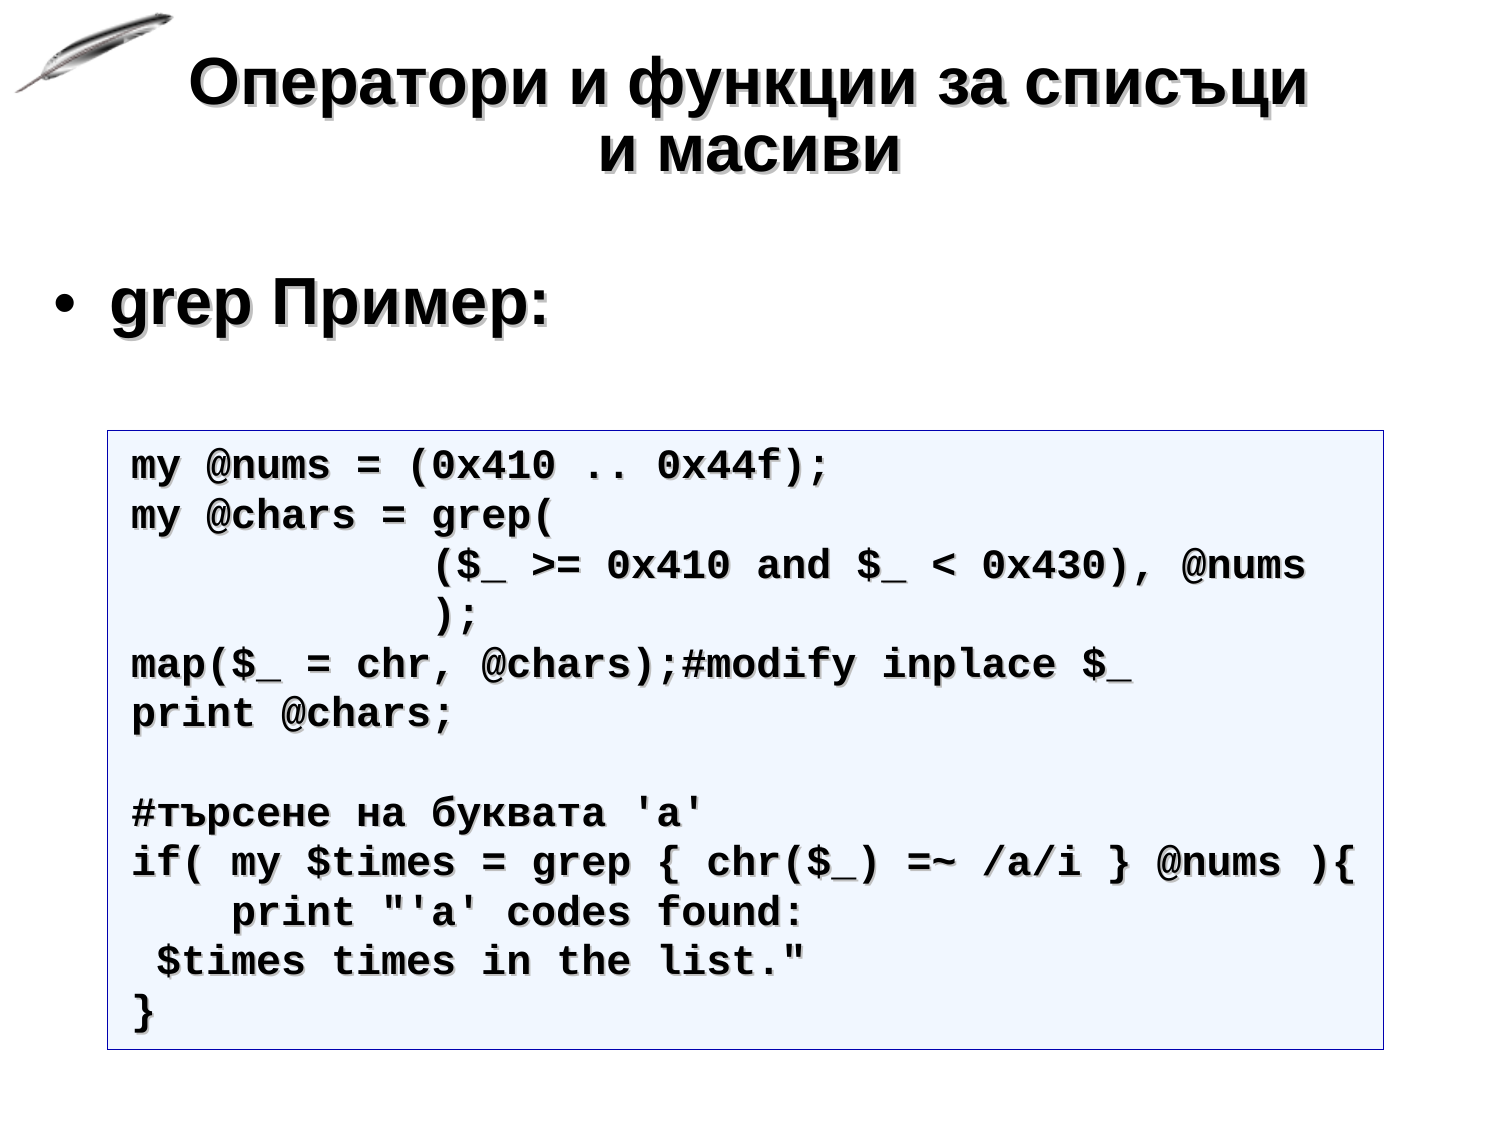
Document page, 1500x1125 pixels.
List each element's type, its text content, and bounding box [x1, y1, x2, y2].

title Оператори и функции за списъци и масиви [174, 0, 1326, 237]
list grep Пример: [53, 265, 1447, 1084]
picture [11, 11, 174, 95]
text_box my @nums = (0x410 .. 0x44f); my @chars = grep( ($_ >= 0x410 and $_ < 0x430), @nums ); map($_ = chr, @chars);#modify inplace $_ print @chars; #търсене на буквата 'а' if( my $times = grep { chr($_) =~ /а/i } @nums ){ print "'а' codes found: $times times in the list." } [107, 429, 1384, 1049]
